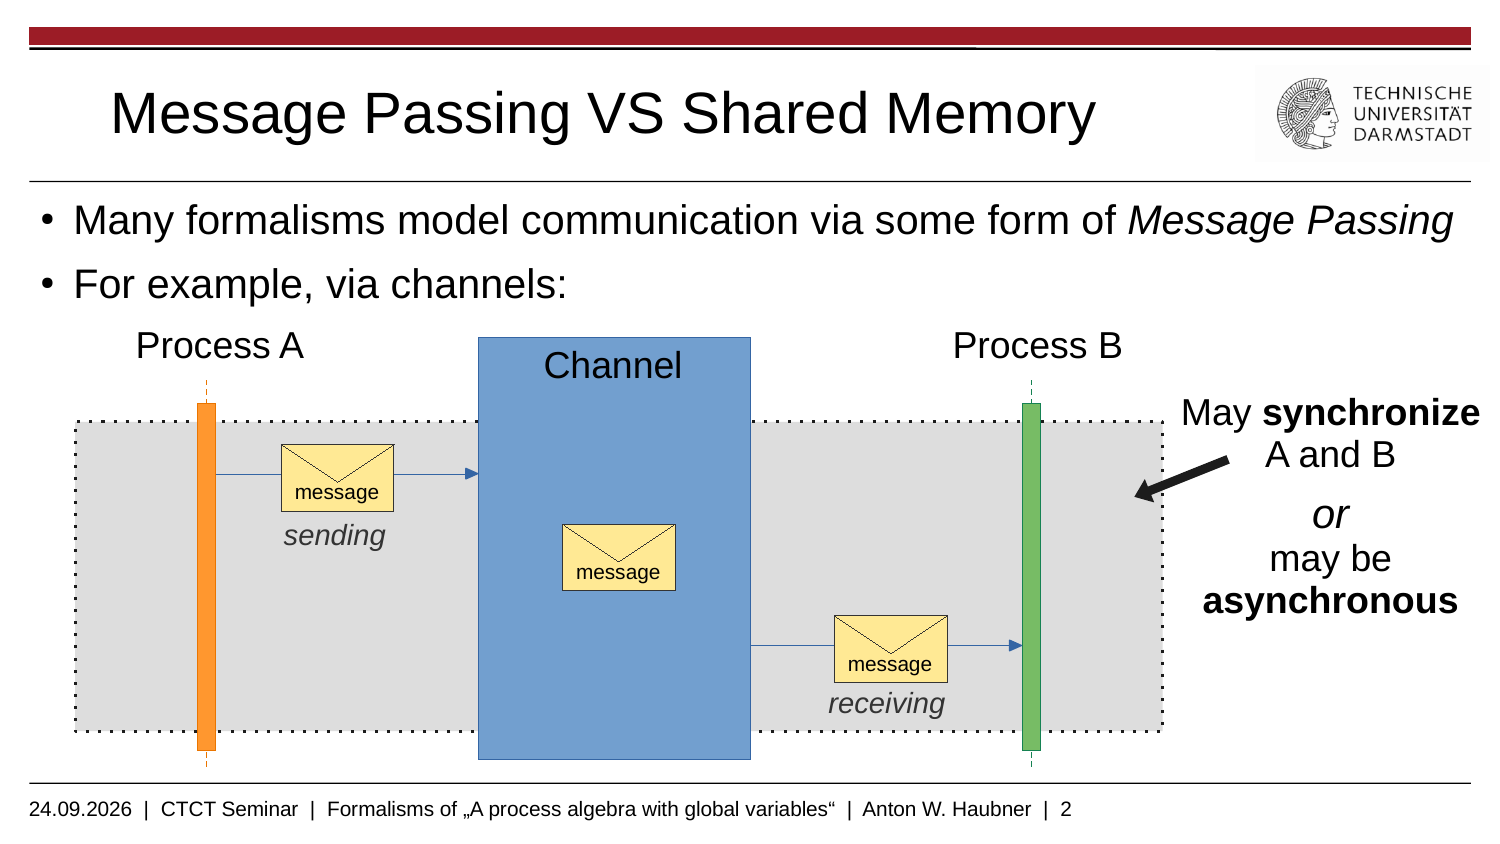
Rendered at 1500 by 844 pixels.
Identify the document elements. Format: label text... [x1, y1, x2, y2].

text_box sending [268, 511, 401, 559]
text_box message [280, 473, 395, 511]
title Message Passing VS Shared Memory [44, 61, 1164, 165]
text_box Process B [937, 317, 1139, 375]
picture [1255, 65, 1490, 162]
text_box Channel [528, 337, 698, 395]
text_box Process A [120, 317, 320, 375]
list Many formalisms model communication via some form of Message Passing For example, via channels: [29, 197, 1471, 319]
text_box message [833, 644, 948, 679]
text_box May synchronize A and B or may be asynchronous [1165, 384, 1496, 629]
text_box [75, 337, 1163, 760]
text_box receiving [813, 679, 961, 728]
text_box message [561, 553, 676, 592]
